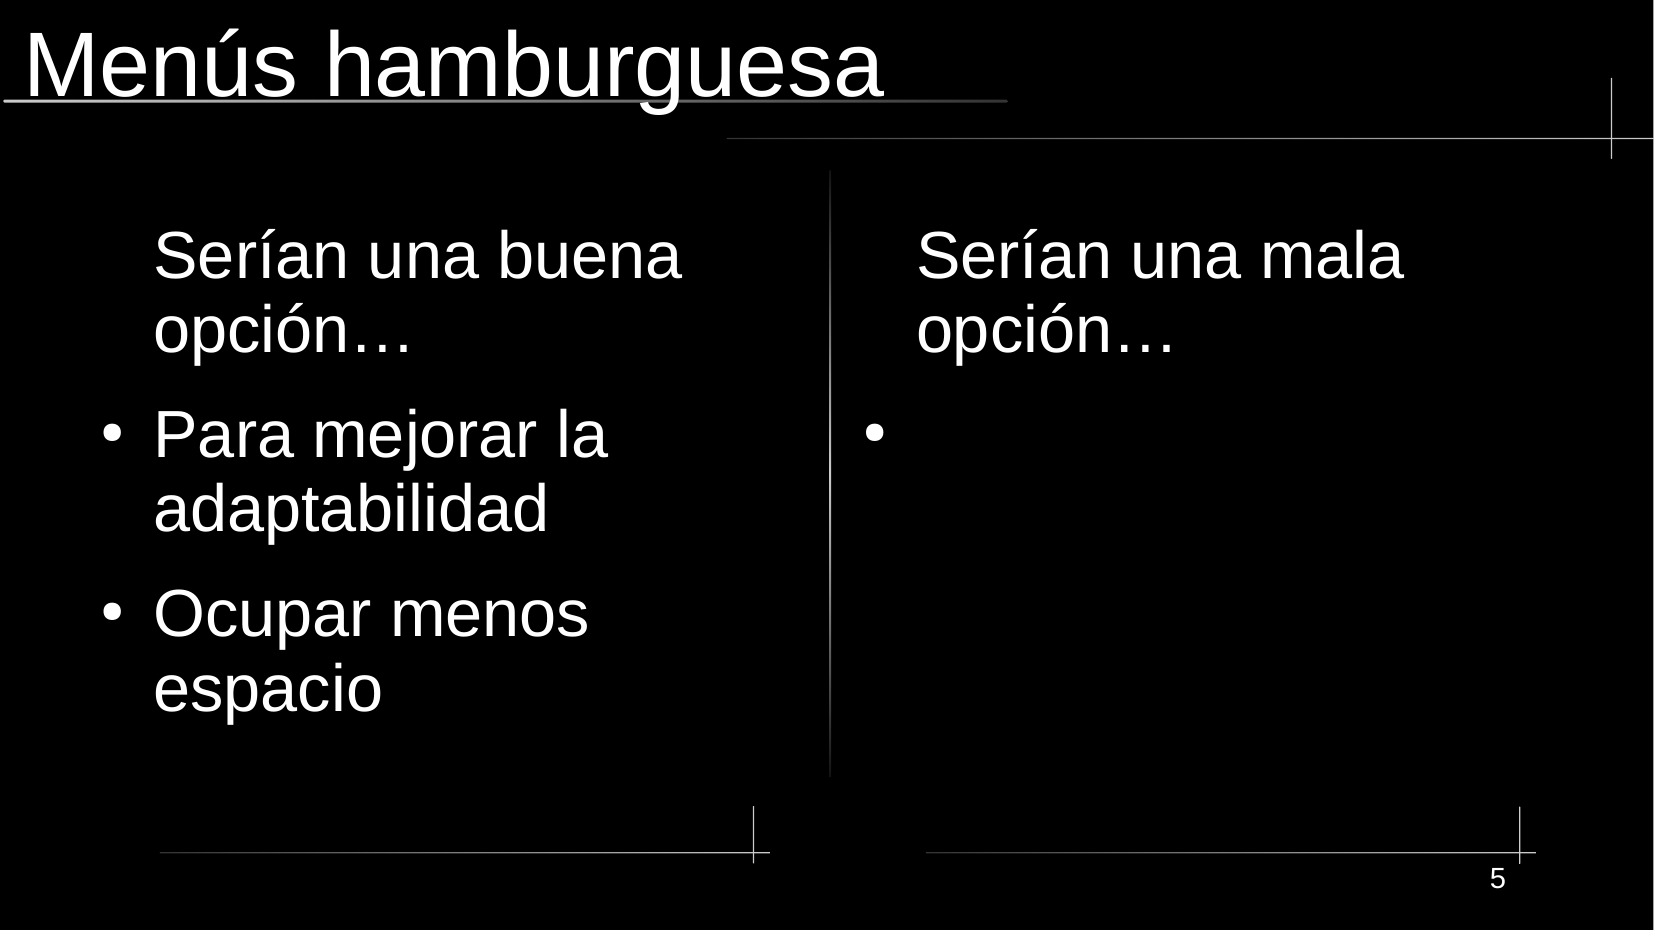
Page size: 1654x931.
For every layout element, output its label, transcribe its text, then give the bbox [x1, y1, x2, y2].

list Serían una mala opción… [845, 217, 1572, 758]
list Serían una buena opción… Para mejorar la adaptabilidad Ocupar menos espacio [82, 217, 809, 758]
title Menús hamburguesa [23, 11, 1589, 119]
